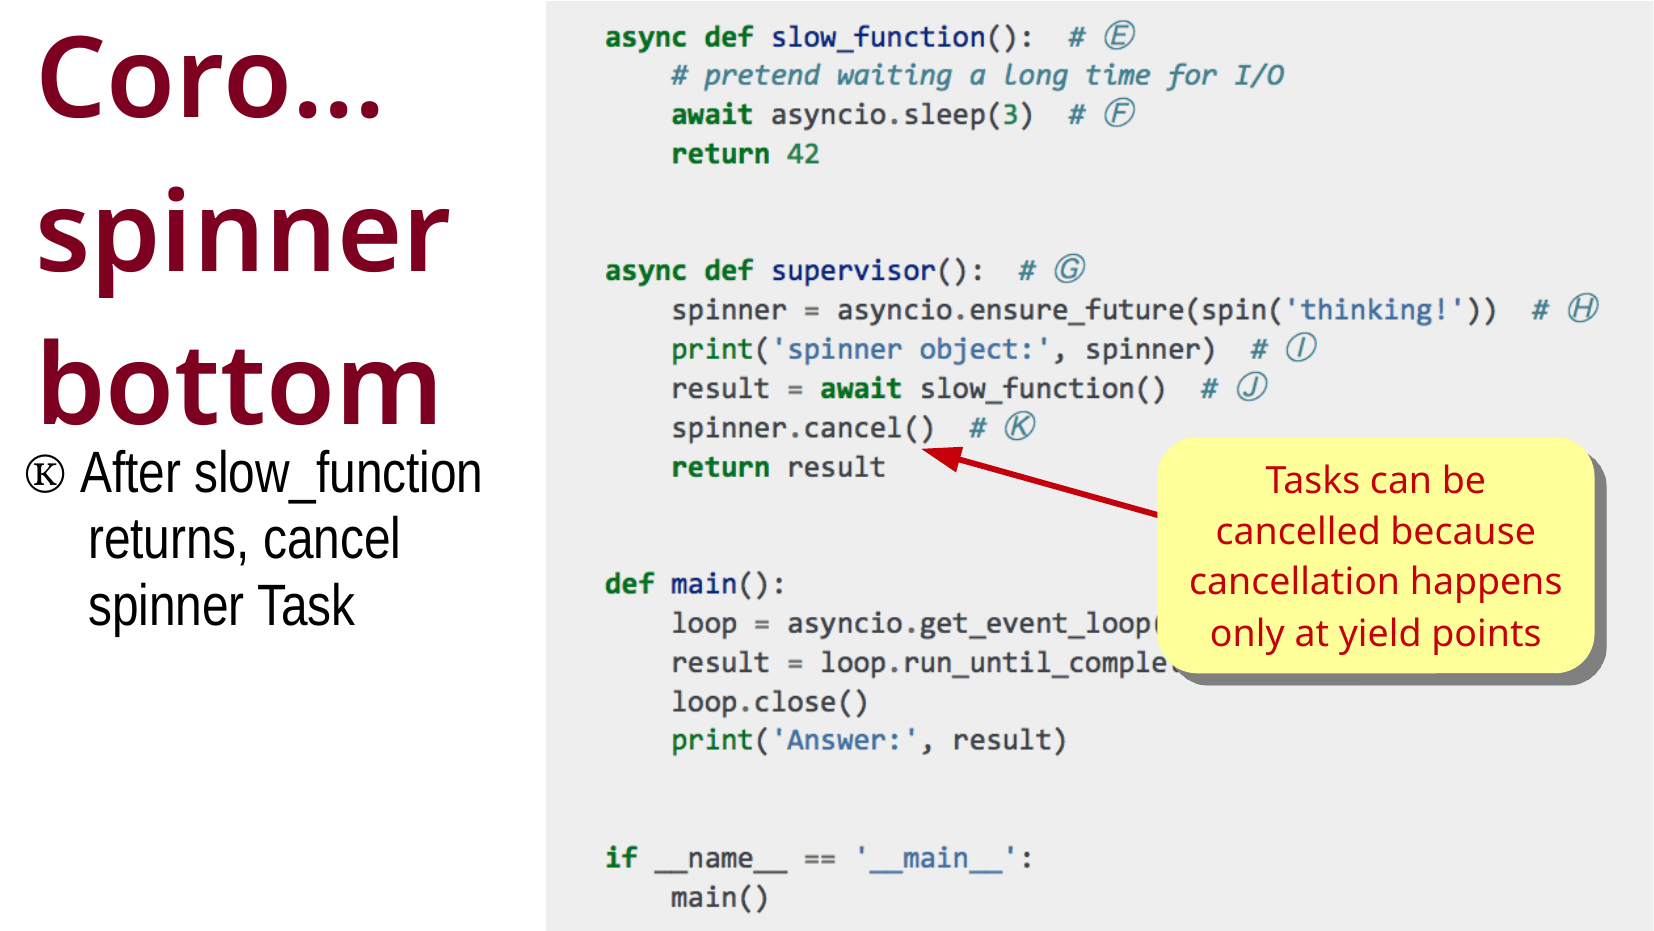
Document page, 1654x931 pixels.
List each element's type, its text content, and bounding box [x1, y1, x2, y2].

text_box Tasks can be cancelled because cancellation happens only at yield points [1157, 437, 1595, 674]
title Coro... spinner bottom [35, 59, 1571, 396]
picture [546, 1, 1654, 931]
list Ⓚ After slow_function returns, cancel spinner Task [23, 437, 497, 899]
